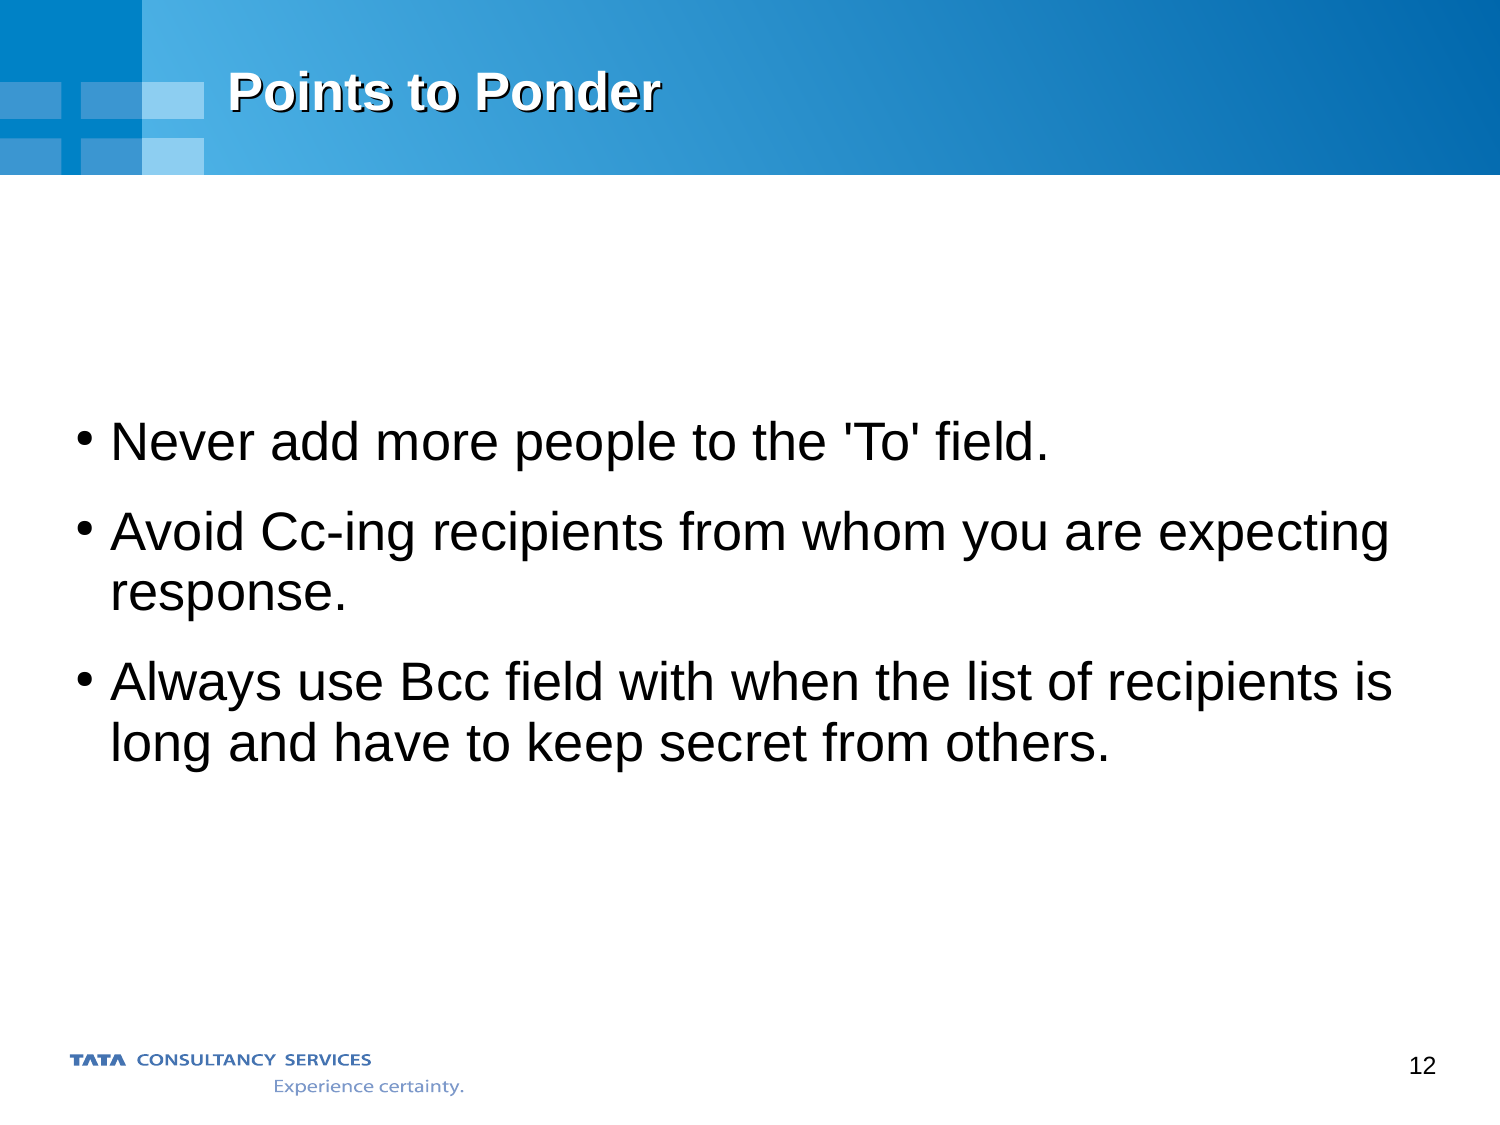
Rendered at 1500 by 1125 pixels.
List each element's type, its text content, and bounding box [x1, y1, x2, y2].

list Never add more people to the 'To' field. Avoid Cc-ing recipients from whom you are expecting response. Always use Bcc field with when the list of recipients is long and have to keep secret from others. [75, 263, 1422, 919]
title Points to Ponder [212, 54, 1447, 135]
